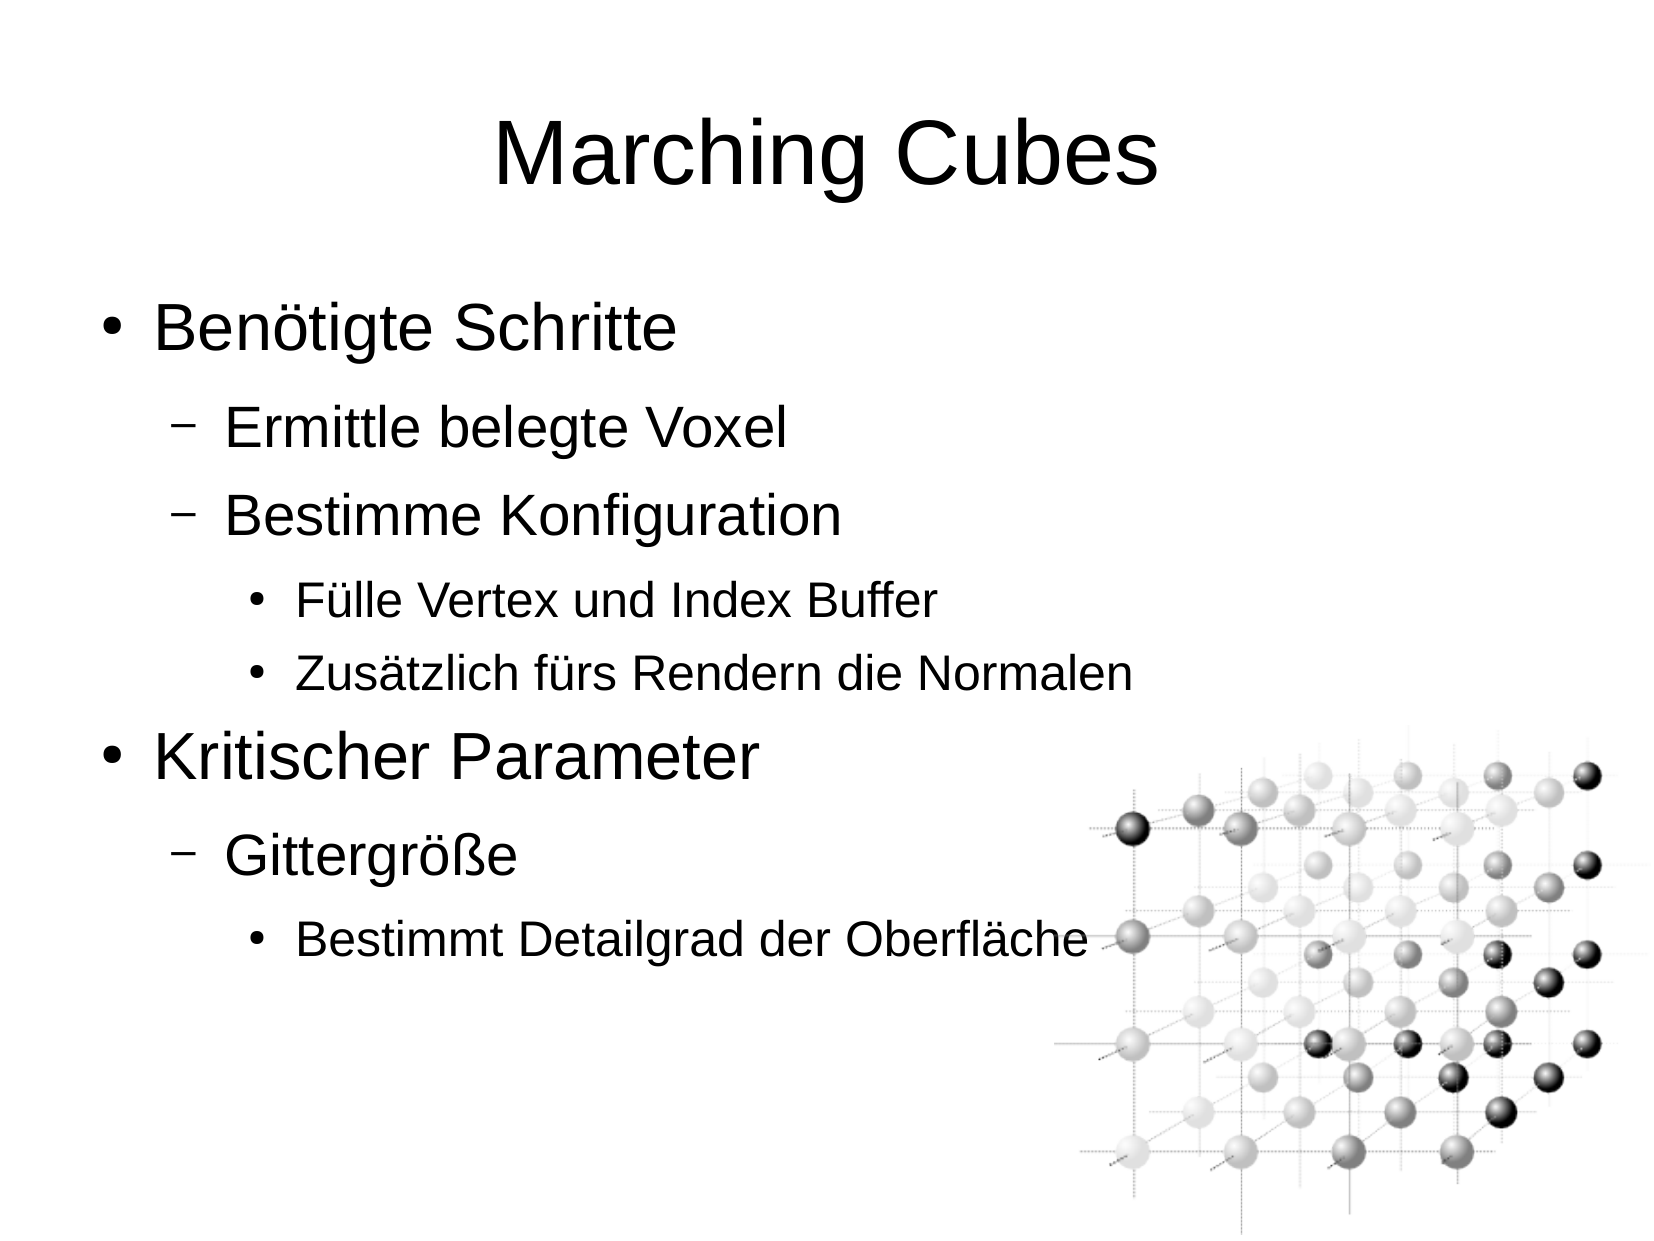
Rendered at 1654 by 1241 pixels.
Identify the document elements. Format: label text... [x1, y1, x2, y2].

list Benötigte Schritte Ermittle belegte Voxel Bestimme Konfiguration Fülle Vertex und Index Buffer Zusätzlich fürs Rendern die Normalen Kritischer Parameter Gittergröße Bestimmt Detailgrad der Oberfläche [82, 290, 1538, 1010]
picture [1054, 725, 1651, 1235]
title Marching Cubes [82, 49, 1571, 257]
